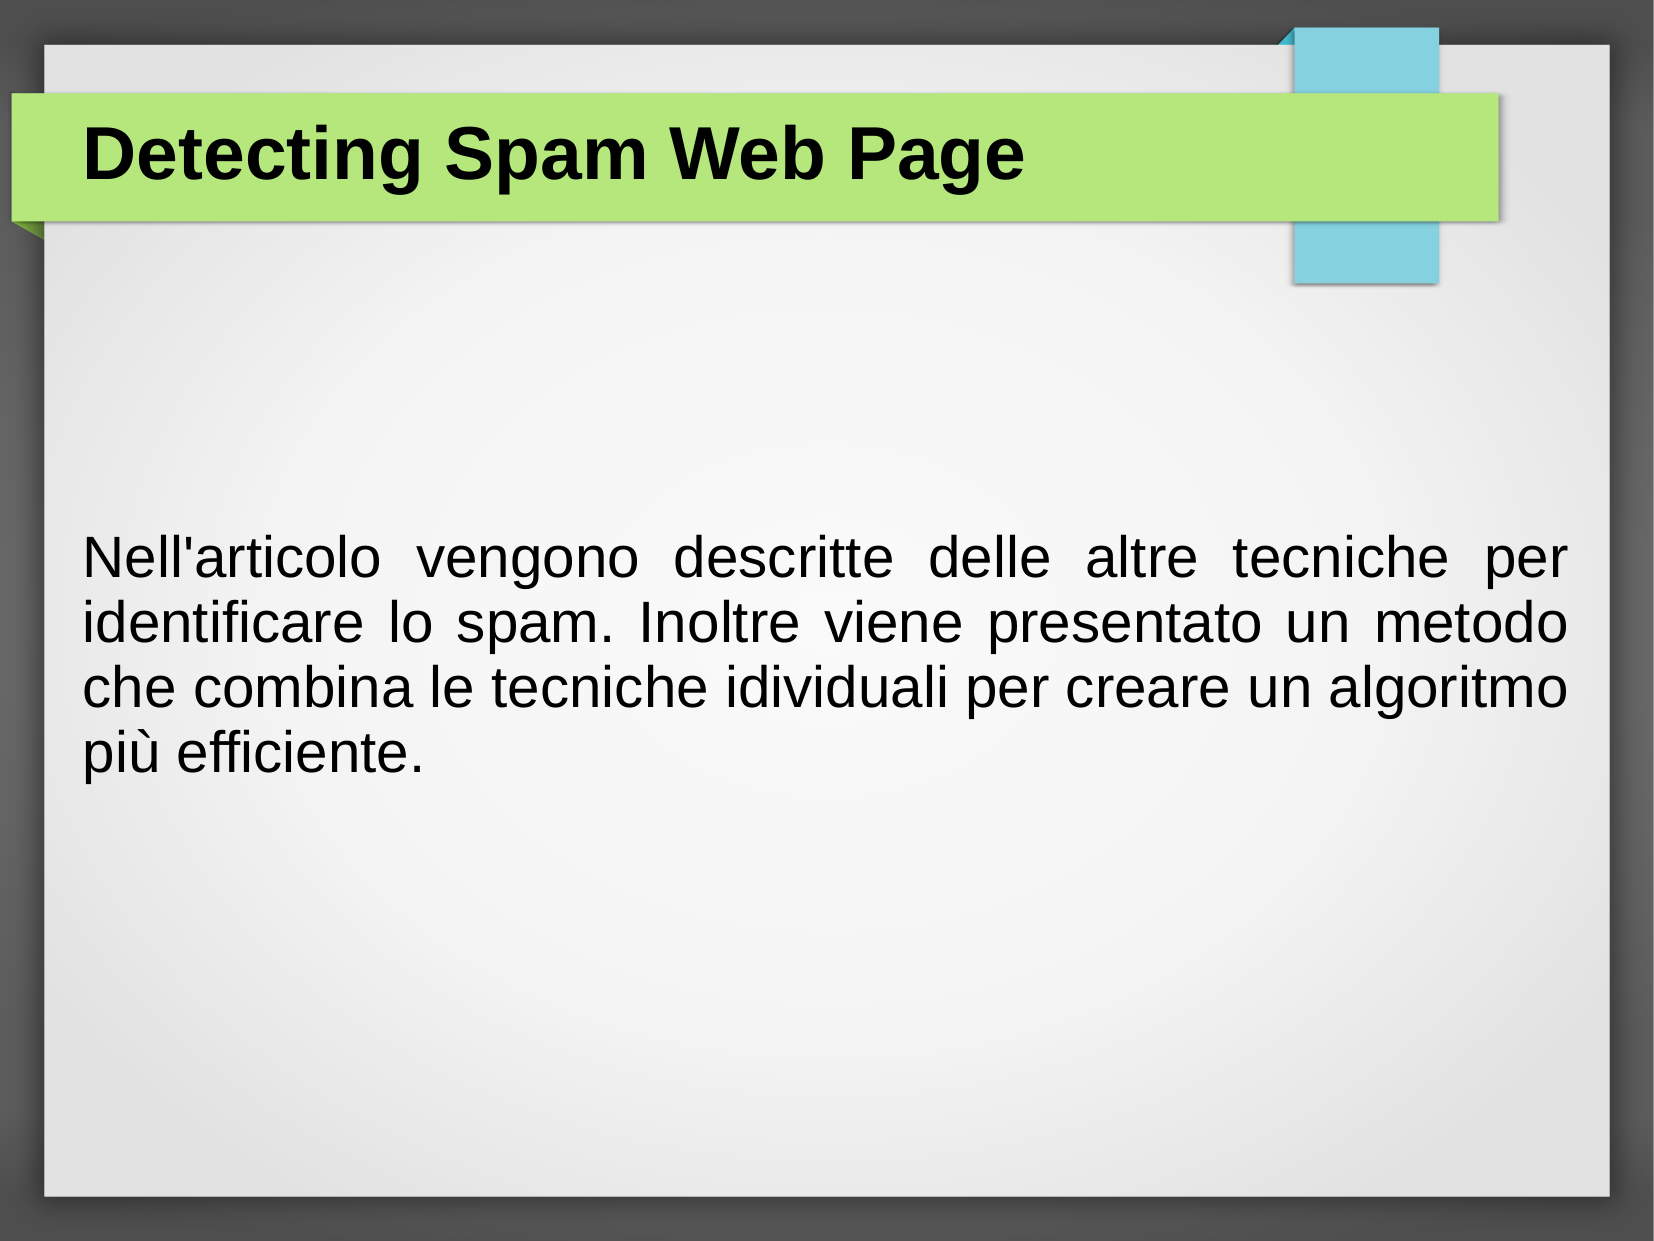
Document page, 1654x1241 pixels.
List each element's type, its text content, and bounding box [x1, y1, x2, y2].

subtitle Nell'articolo vengono descritte delle altre tecniche per identificare lo spam. Inoltre viene presentato un metodo che combina le tecniche idividuali per creare un algoritmo più efficiente. [82, 295, 1571, 1015]
picture [0, 0, 1654, 1241]
title Detecting Spam Web Page [82, 94, 1264, 213]
